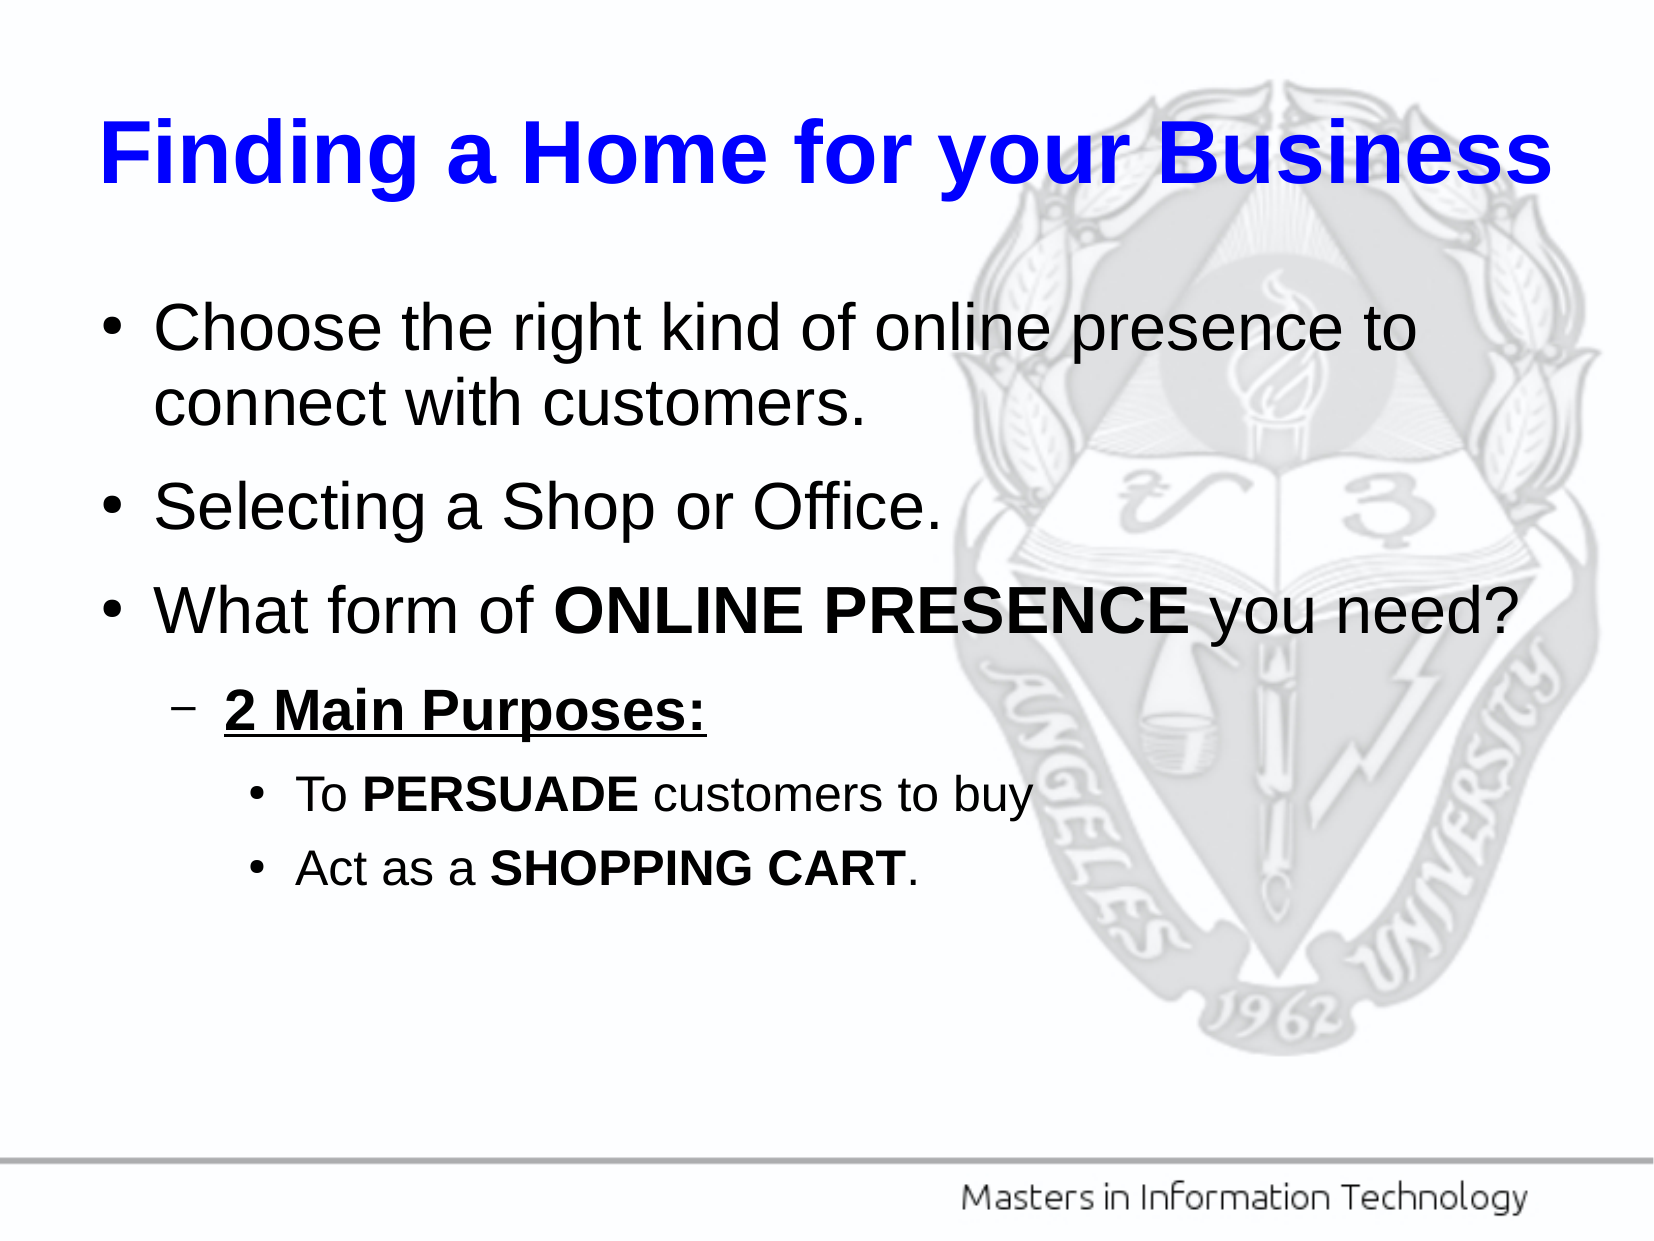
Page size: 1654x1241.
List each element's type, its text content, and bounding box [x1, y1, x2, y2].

list Choose the right kind of online presence to connect with customers. Selecting a Shop or Office. What form of ONLINE PRESENCE you need? 2 Main Purposes: To PERSUADE customers to buy Act as a SHOPPING CART. [82, 290, 1571, 1010]
title Finding a Home for your Business [82, 49, 1571, 257]
picture [0, 0, 1654, 1241]
